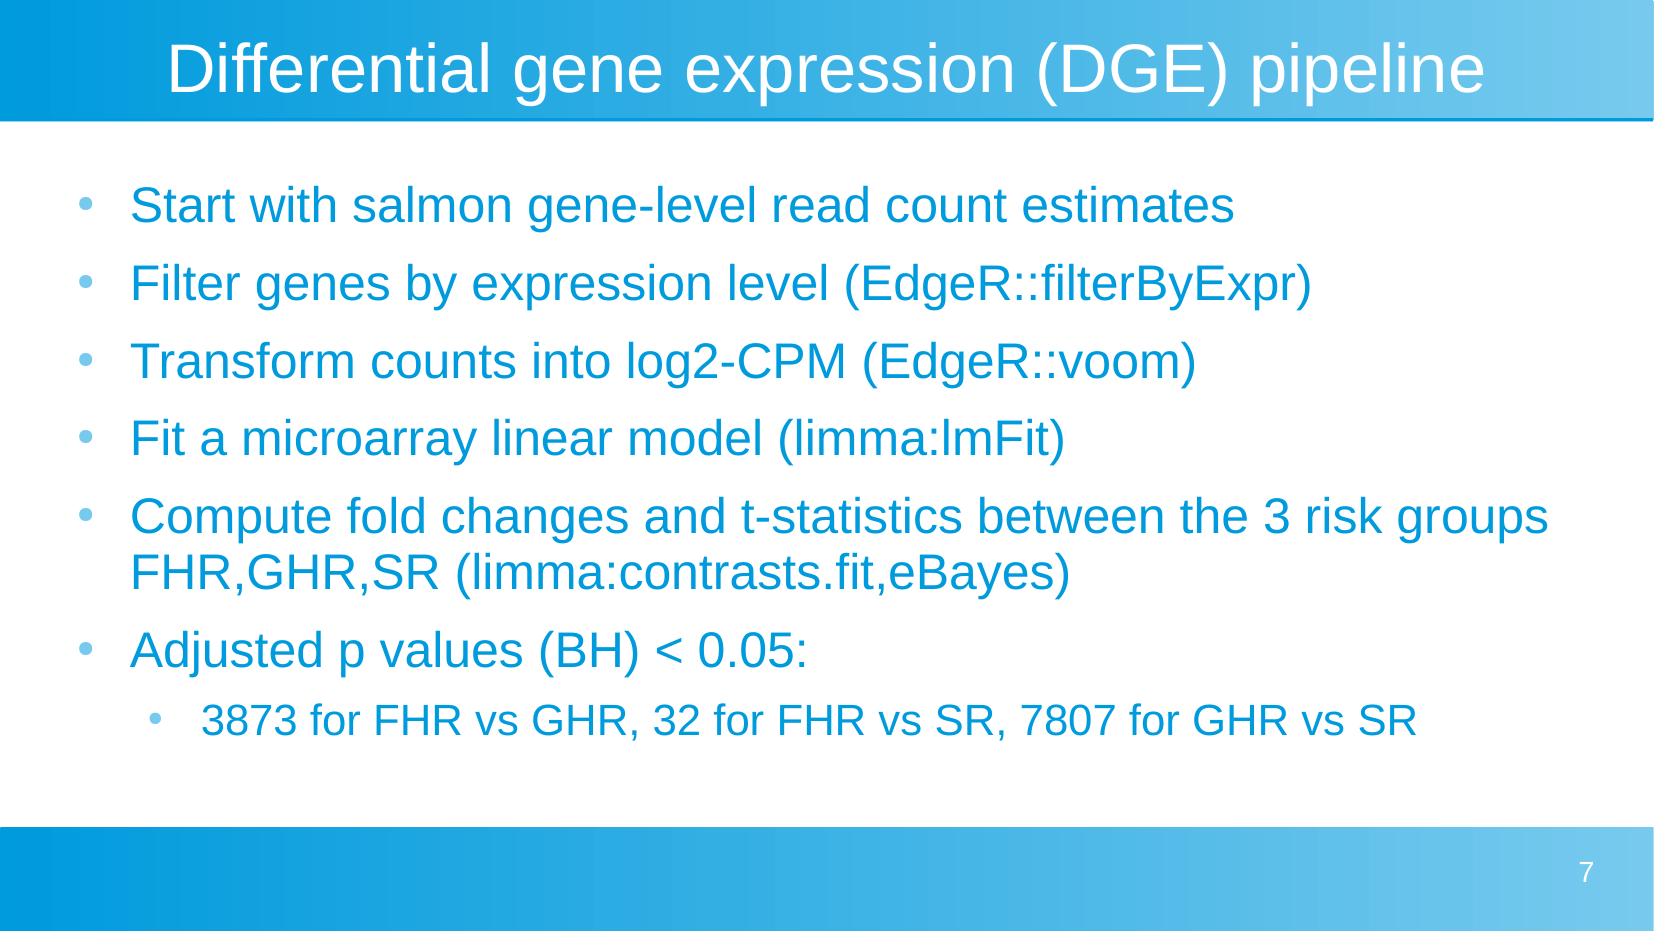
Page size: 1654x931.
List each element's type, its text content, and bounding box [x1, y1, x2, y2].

title Differential gene expression (DGE) pipeline [59, 29, 1595, 108]
list Start with salmon gene-level read count estimates Filter genes by expression level (EdgeR::filterByExpr) Transform counts into log2-CPM (EdgeR::voom) Fit a microarray linear model (limma:lmFit) Compute fold changes and t-statistics between the 3 risk groups FHR,GHR,SR (limma:contrasts.fit,eBayes) Adjusted p values (BH) < 0.05: 3873 for FHR vs GHR, 32 for FHR vs SR, 7807 for GHR vs SR [59, 177, 1595, 768]
